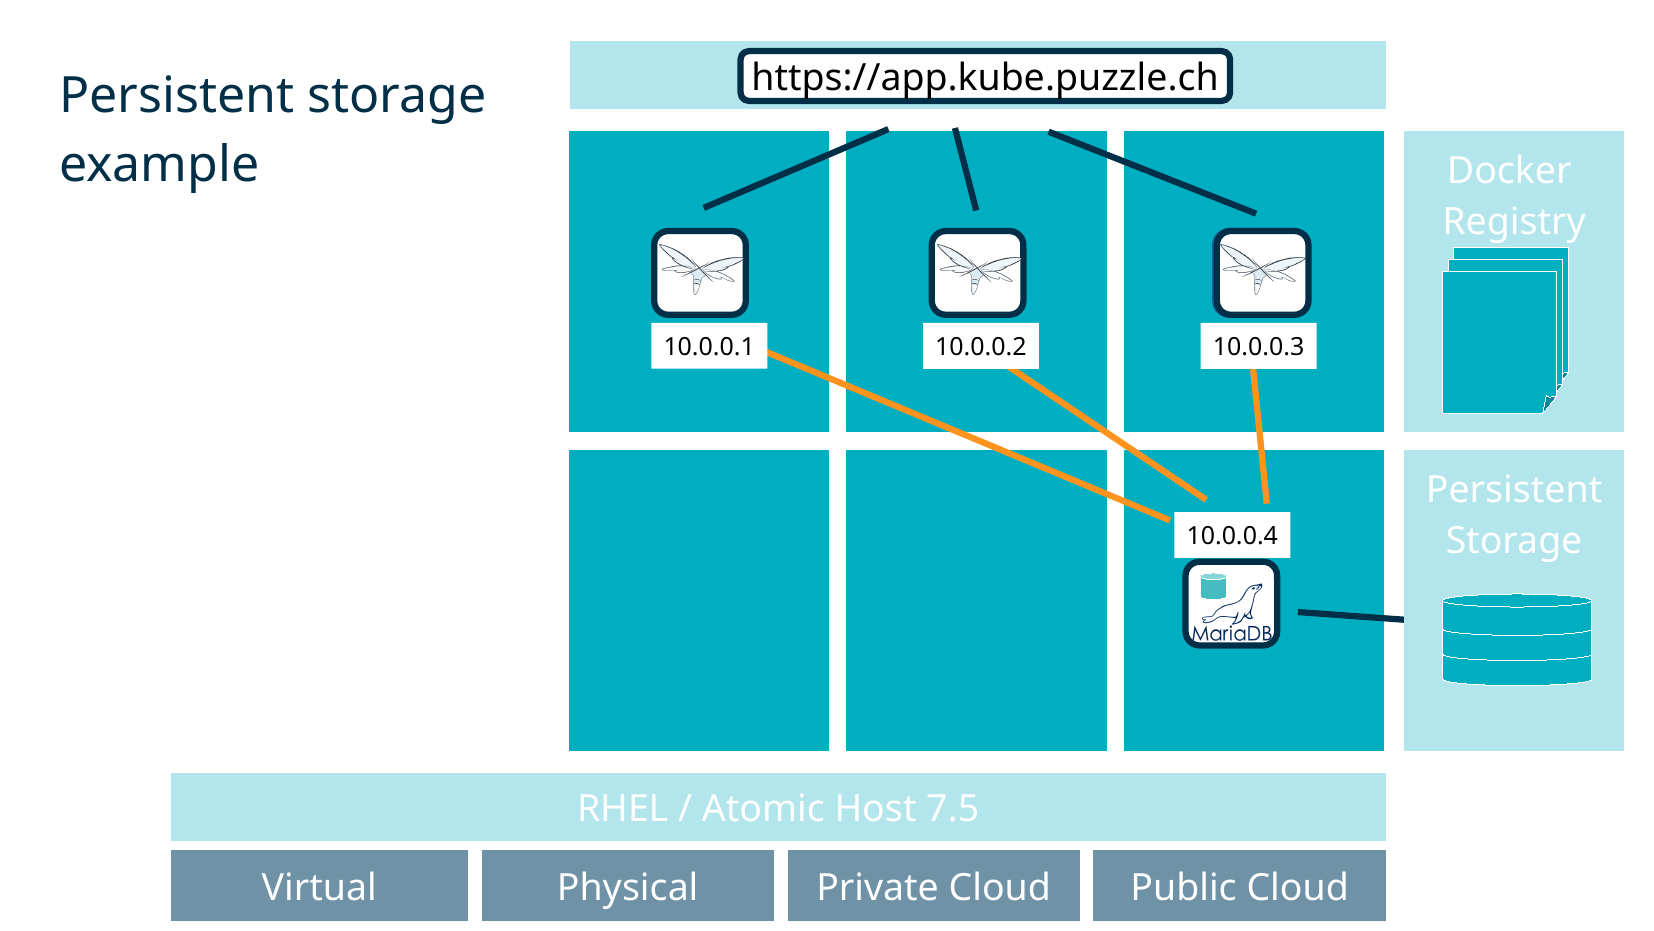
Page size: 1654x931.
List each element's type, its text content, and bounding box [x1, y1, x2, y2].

text_box [569, 450, 829, 751]
picture [659, 244, 742, 295]
text_box Virtual [171, 850, 468, 921]
text_box 10.0.0.4 [1174, 512, 1291, 558]
picture [1221, 244, 1305, 295]
text_box [1124, 131, 1384, 432]
text_box [1442, 247, 1569, 414]
text_box Persistent Storage [1404, 450, 1624, 751]
title Persistent storage example [59, 59, 557, 219]
text_box https://app.kube.puzzle.ch [740, 51, 1231, 101]
text_box [1012, 450, 1107, 490]
picture [937, 244, 1020, 295]
text_box [846, 131, 873, 143]
text_box 10.0.0.3 [1200, 323, 1317, 369]
text_box [570, 41, 1386, 109]
text_box Public Cloud [1093, 850, 1386, 921]
text_box [1442, 593, 1592, 686]
text_box [846, 131, 1107, 432]
text_box Physical [482, 850, 774, 921]
text_box [1124, 450, 1384, 751]
picture [1189, 582, 1273, 642]
text_box [846, 389, 947, 432]
text_box [569, 131, 829, 432]
text_box [846, 450, 1107, 751]
text_box 10.0.0.1 [651, 323, 768, 369]
text_box [1058, 131, 1107, 151]
text_box 10.0.0.2 [923, 323, 1039, 369]
text_box Private Cloud [788, 850, 1080, 921]
text_box Docker Registry [1404, 131, 1624, 432]
text_box RHEL / Atomic Host 7.5 [171, 773, 1386, 841]
